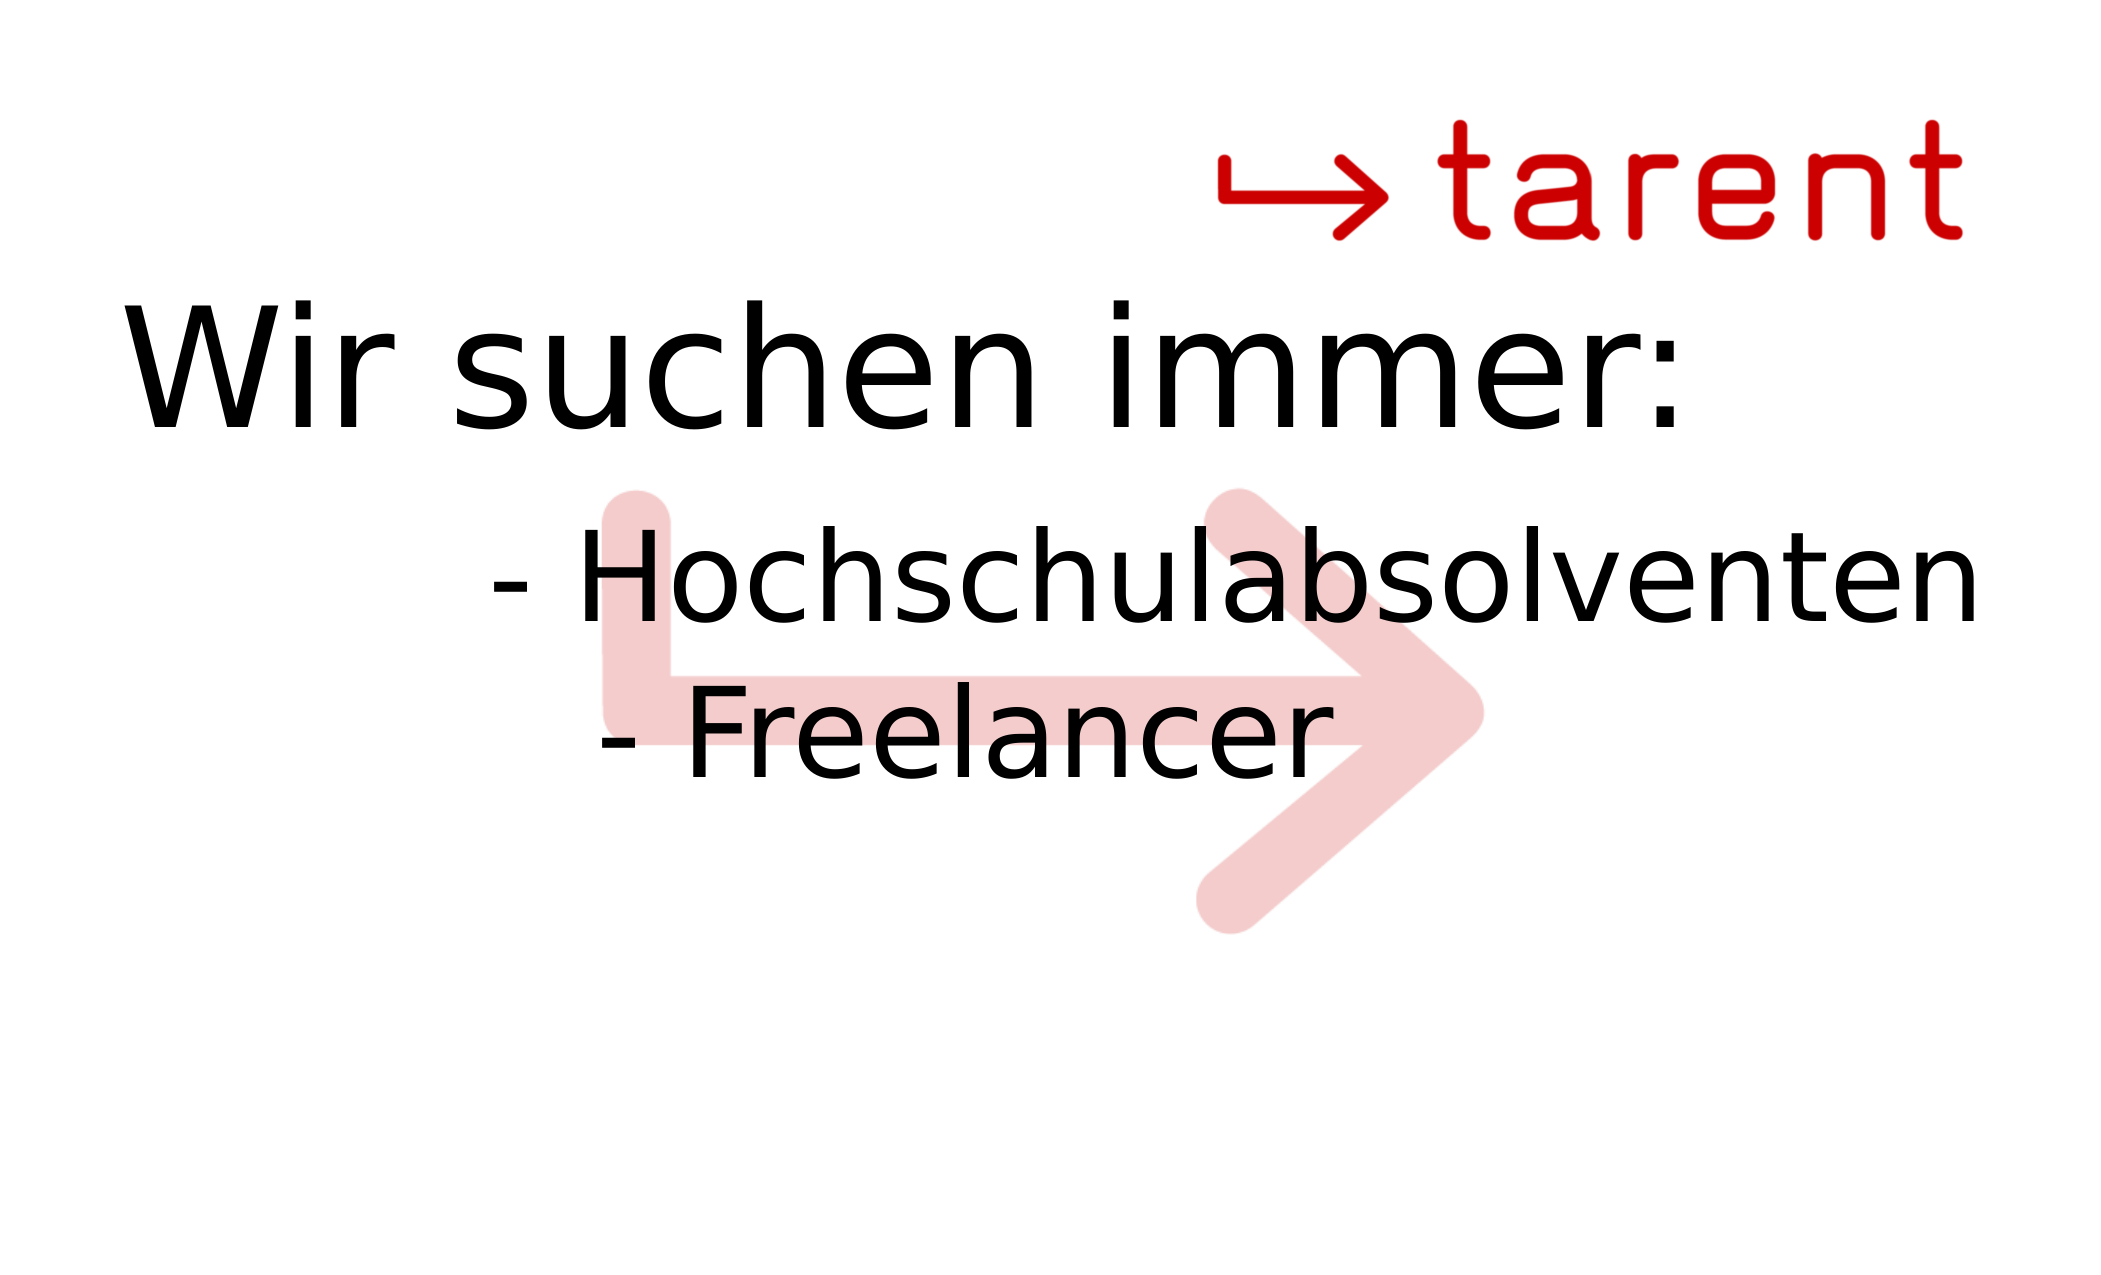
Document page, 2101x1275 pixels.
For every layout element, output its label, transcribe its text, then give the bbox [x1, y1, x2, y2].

text_box Wir suchen immer: - Hochschulabsolventen - Freelancer [104, 265, 2042, 983]
picture [1216, 118, 1964, 242]
